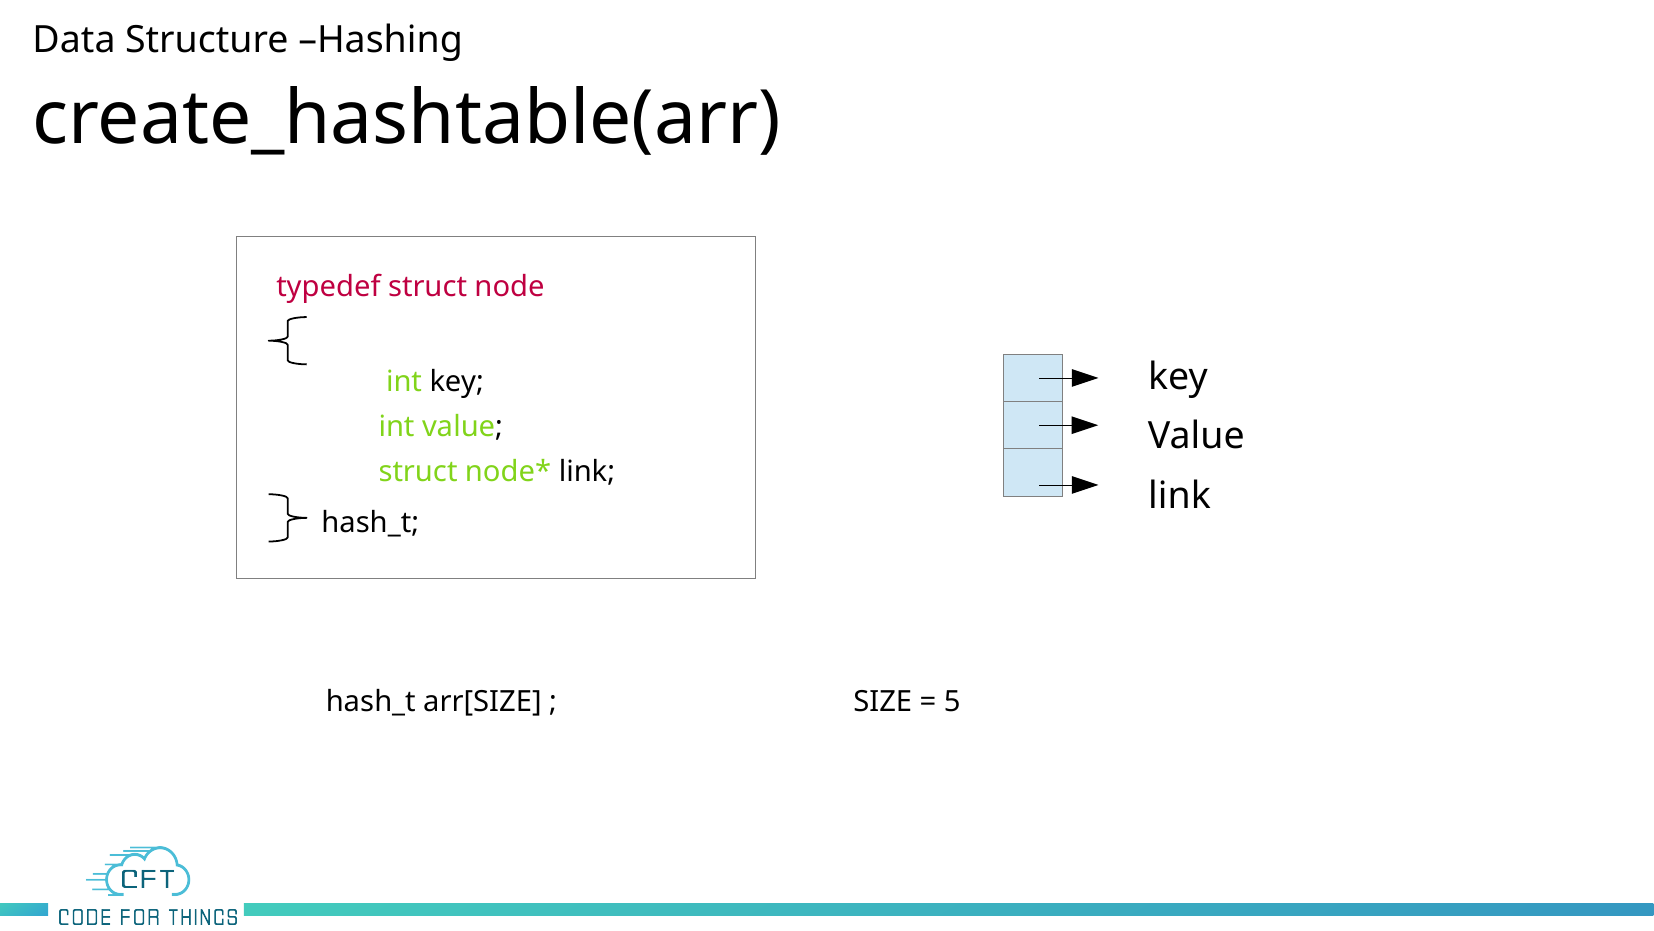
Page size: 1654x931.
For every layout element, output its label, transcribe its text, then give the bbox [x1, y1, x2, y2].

text_box key [1133, 342, 1266, 401]
text_box typedef struct node [261, 258, 580, 308]
text_box SIZE = 5 [838, 672, 1016, 722]
text_box int value; [363, 397, 531, 442]
text_box [1003, 354, 1063, 497]
text_box struct node* link; [363, 442, 647, 492]
text_box Value [1133, 401, 1266, 460]
text_box hash_t; [306, 494, 461, 544]
text_box link [1133, 461, 1252, 520]
picture [59, 846, 237, 925]
text_box int key; [363, 352, 744, 402]
text_box hash_t arr[SIZE] ; [311, 672, 603, 754]
text_box [236, 236, 756, 579]
title Data Structure –Hashing create_hashtable(arr) [32, 12, 1184, 166]
